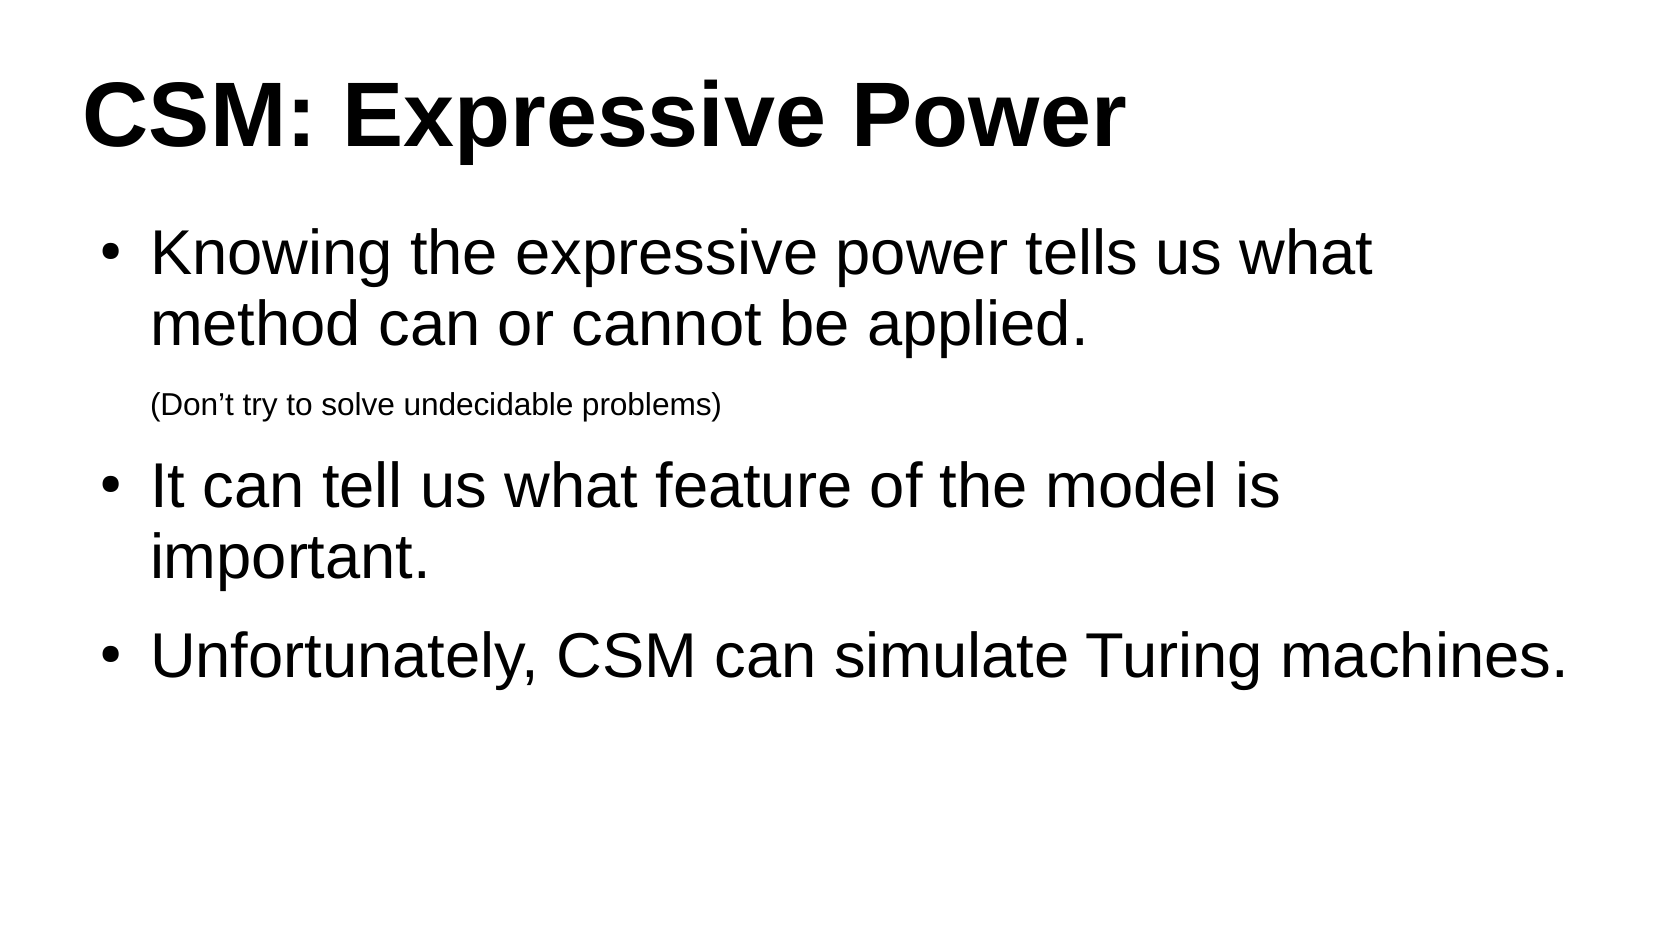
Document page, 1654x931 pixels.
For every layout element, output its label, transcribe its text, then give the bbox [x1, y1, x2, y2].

title CSM: Expressive Power [82, 37, 1571, 193]
list Knowing the expressive power tells us what method can or cannot be applied. (Don’t try to solve undecidable problems) It can tell us what feature of the model is important. Unfortunately, CSM can simulate Turing machines. [82, 217, 1571, 758]
